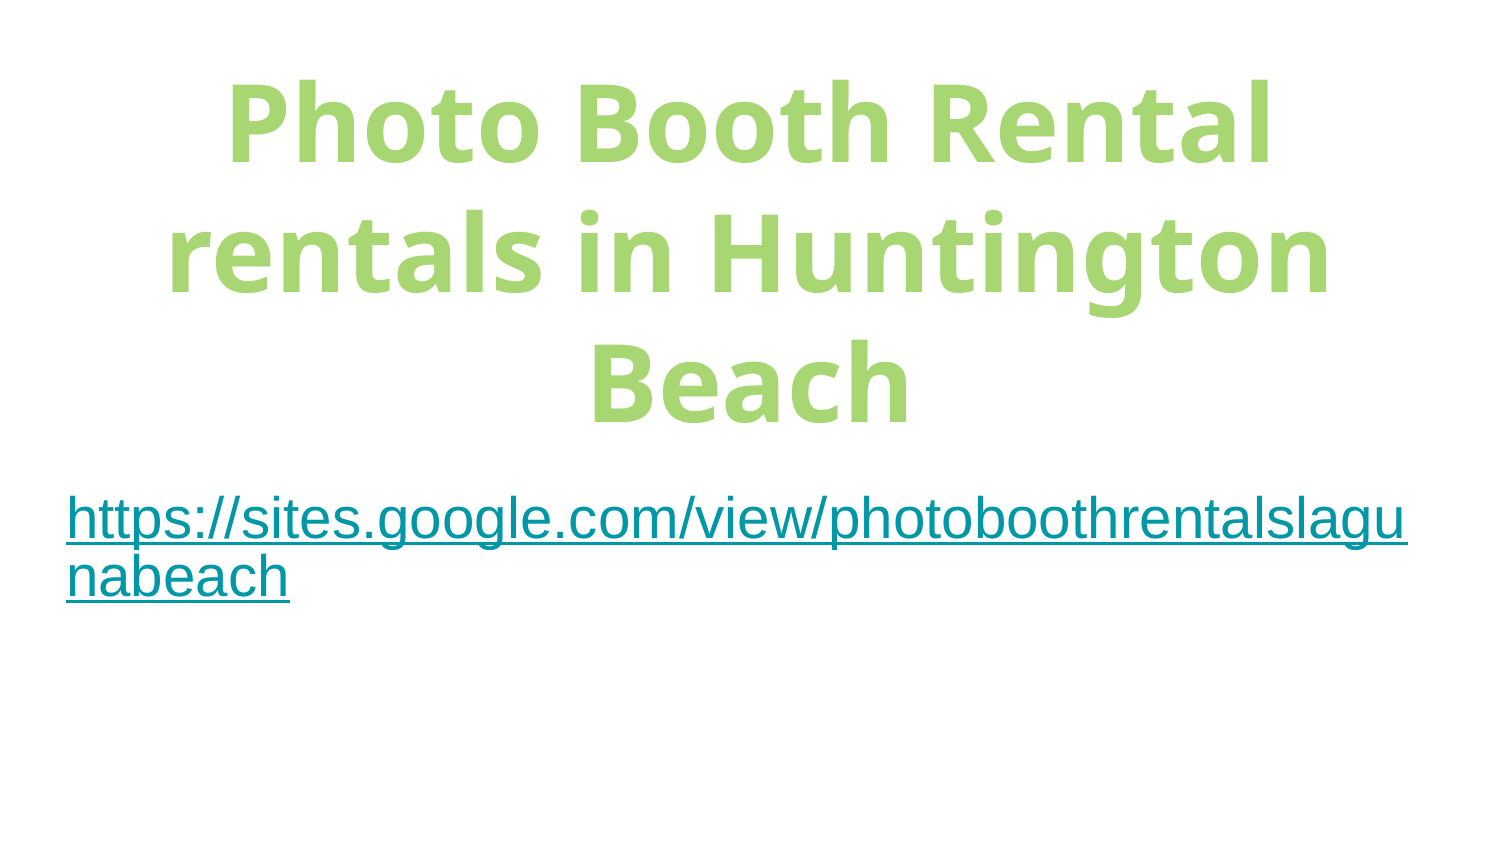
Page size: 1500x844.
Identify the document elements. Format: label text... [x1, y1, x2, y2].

title Photo Booth Rental rentals in Huntington Beach [51, 122, 1449, 459]
subtitle https://sites.google.com/view/photoboothrentalslagunabeach [51, 464, 1449, 595]
